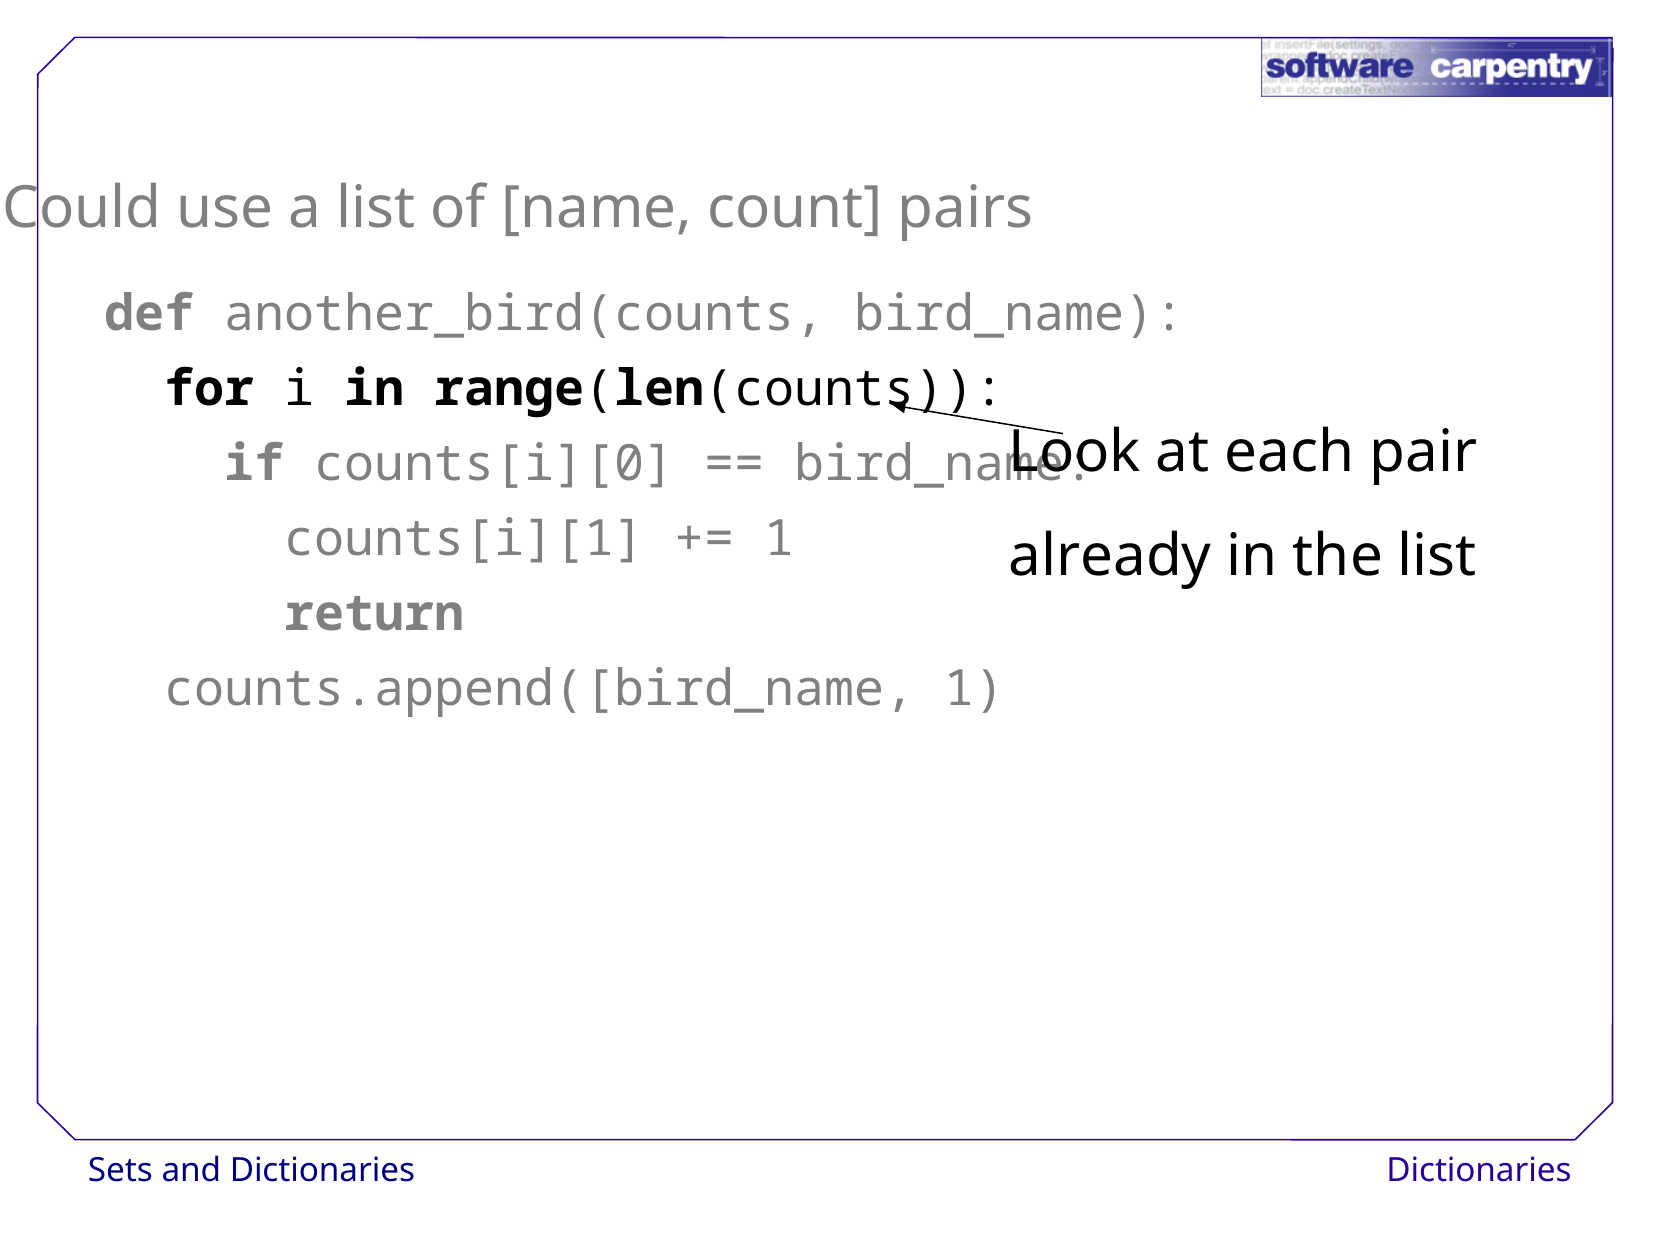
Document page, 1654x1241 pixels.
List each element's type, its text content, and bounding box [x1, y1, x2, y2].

text_box Look at each pair already in the list [993, 369, 1643, 596]
text_box def another_bird(counts, bird_name): for i in range(len(counts)): if counts[i][0] == bird_name: counts[i][1] += 1 return counts.append([bird_name, 1) [89, 258, 1512, 885]
picture [1261, 39, 1613, 97]
text_box Could use a list of [name, count] pairs [0, 126, 1214, 248]
